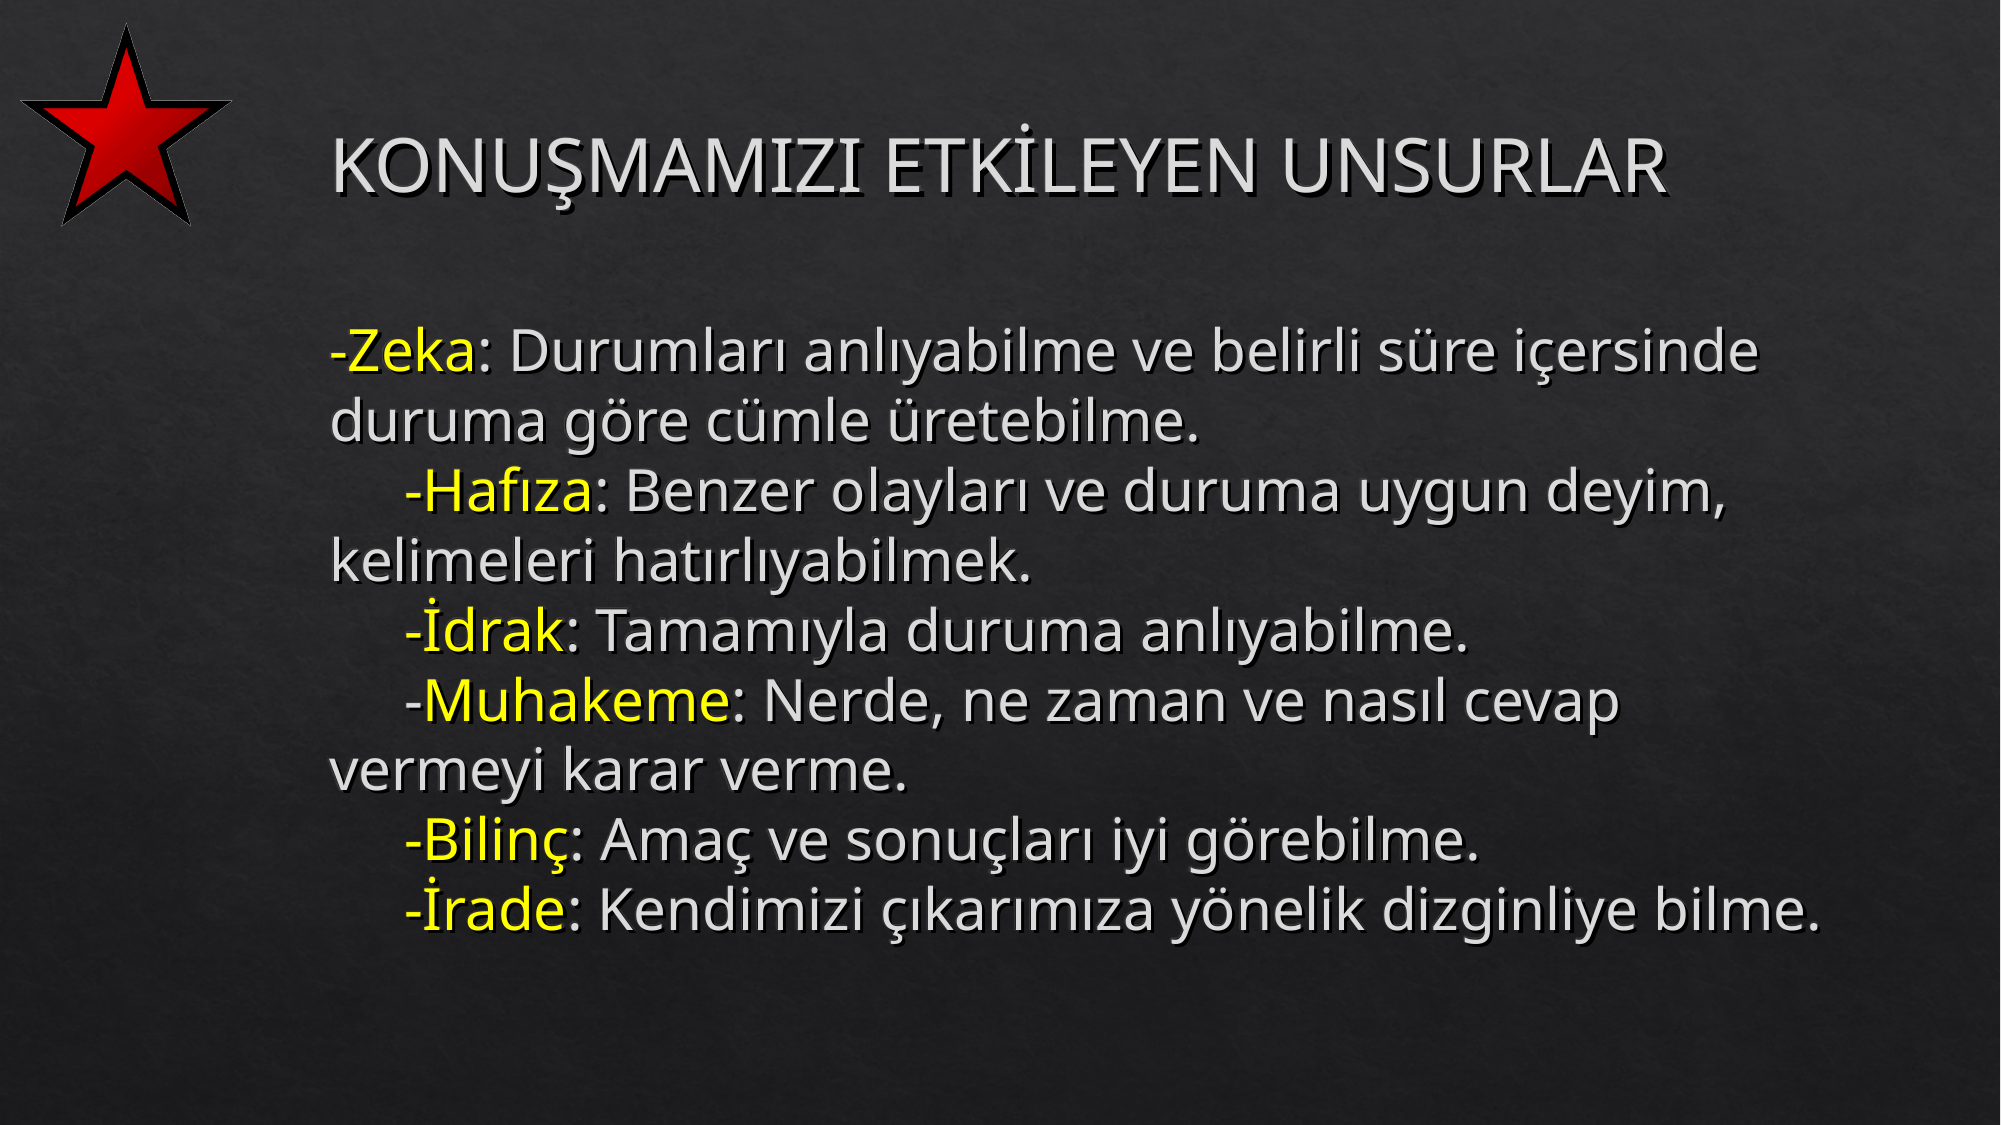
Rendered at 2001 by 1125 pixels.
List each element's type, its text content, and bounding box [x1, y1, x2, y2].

picture [0, 0, 253, 253]
list -Zeka: Durumları anlıyabilme ve belirli süre içersinde duruma göre cümle üretebilme. -Hafıza: Benzer olayları ve duruma uygun deyim, kelimeleri hatırlıyabilmek. -İdrak: Tamamıyla duruma anlıyabilme. -Muhakeme: Nerde, ne zaman ve nasıl cevap vermeyi karar verme. -Bilinç: Amaç ve sonuçları iyi görebilme. -İrade: Kendimizi çıkarımıza yönelik dizginliye bilme. [166, 305, 1866, 1112]
title KONUŞMAMIZI ETKİLEYEN UNSURLAR [253, 83, 1849, 243]
